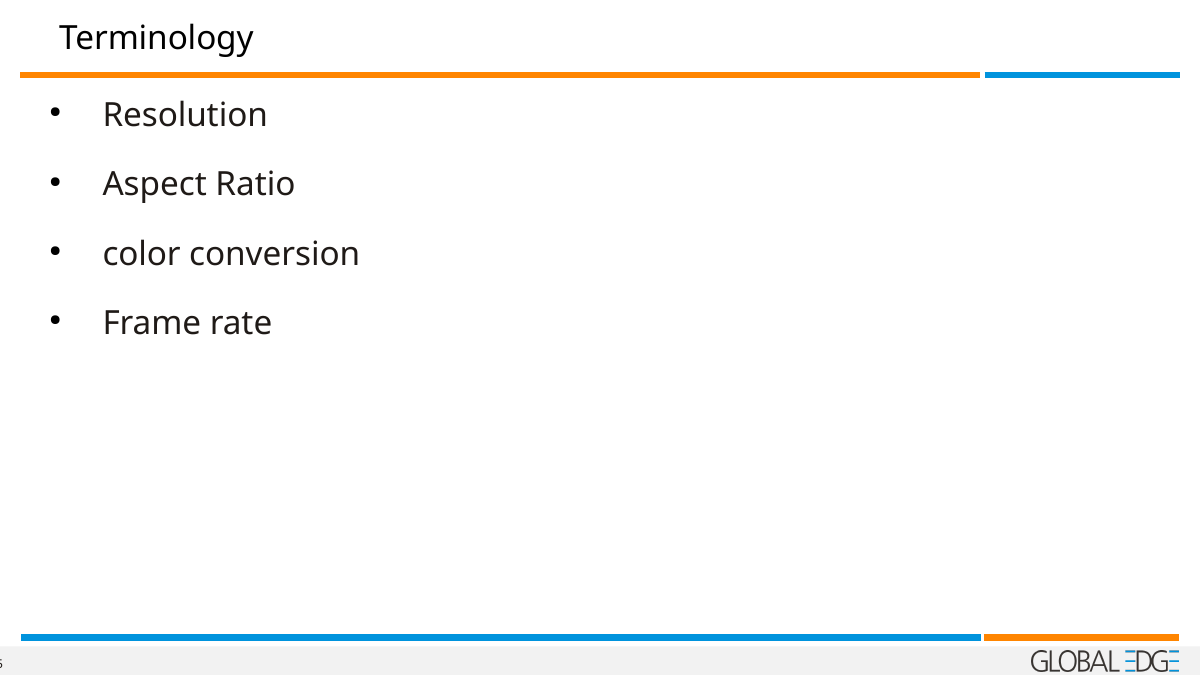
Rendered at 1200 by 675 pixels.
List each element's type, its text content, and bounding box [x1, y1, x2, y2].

picture [1031, 650, 1179, 672]
list Resolution Aspect Ratio color conversion Frame rate [20, 87, 1179, 628]
title Terminology [12, 9, 1088, 63]
